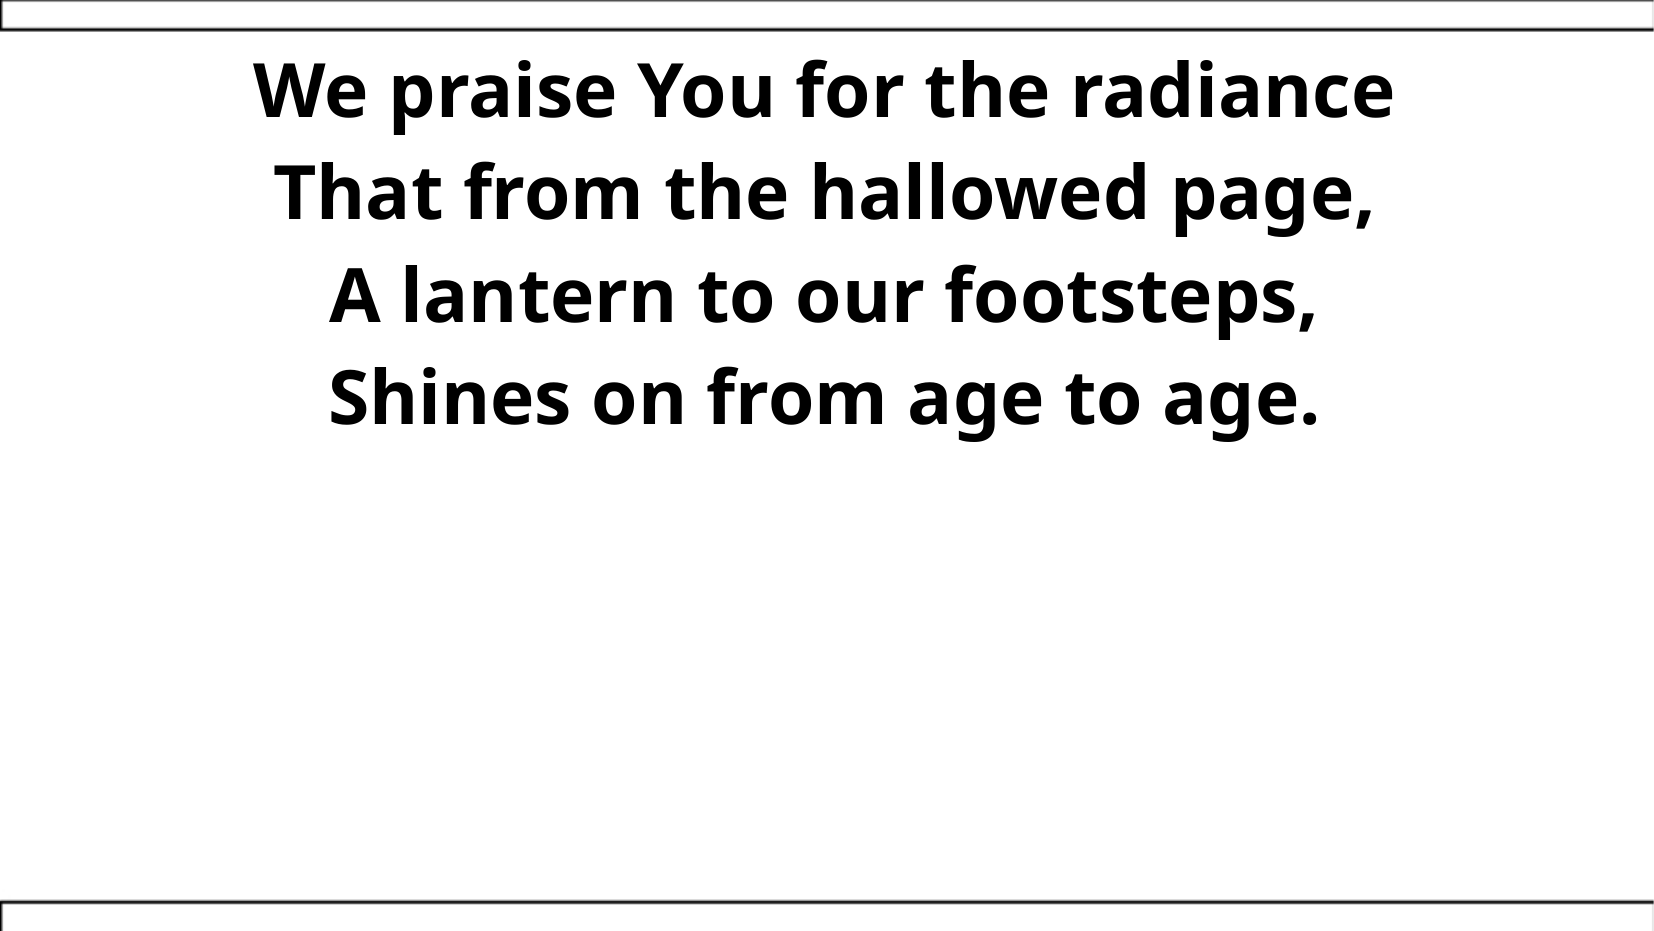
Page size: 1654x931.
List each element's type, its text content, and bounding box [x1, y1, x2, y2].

text_box We praise You for the radiance That from the hallowed page, A lantern to our footsteps, Shines on from age to age. [90, 30, 1561, 445]
picture [0, 0, 1654, 931]
